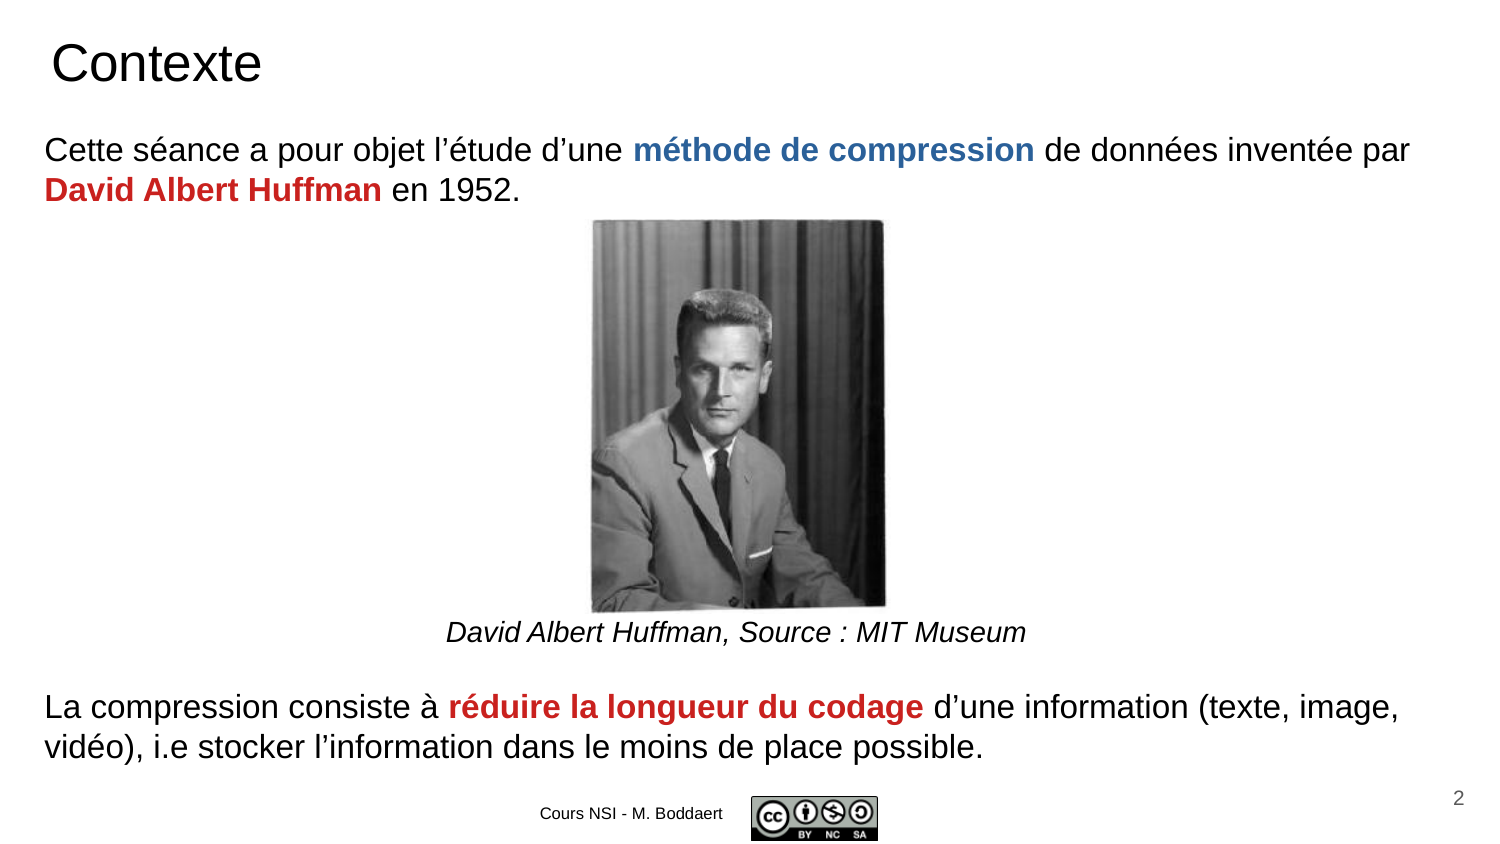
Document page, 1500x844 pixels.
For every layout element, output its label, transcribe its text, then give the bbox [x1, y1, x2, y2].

slide_number <numéro> [1389, 764, 1480, 830]
picture [543, 219, 938, 608]
text_box David Albert Huffman, Source : MIT Museum [431, 608, 1046, 658]
text_box Cette séance a pour objet l’étude d’une méthode de compression de données inventée par David Albert Huffman en 1952. La compression consiste à réduire la longueur du codage d’une information (texte, image, vidéo), i.e stocker l’information dans le moins de place possible. [29, 120, 1477, 207]
picture [751, 796, 878, 841]
title Contexte [51, 13, 1449, 108]
